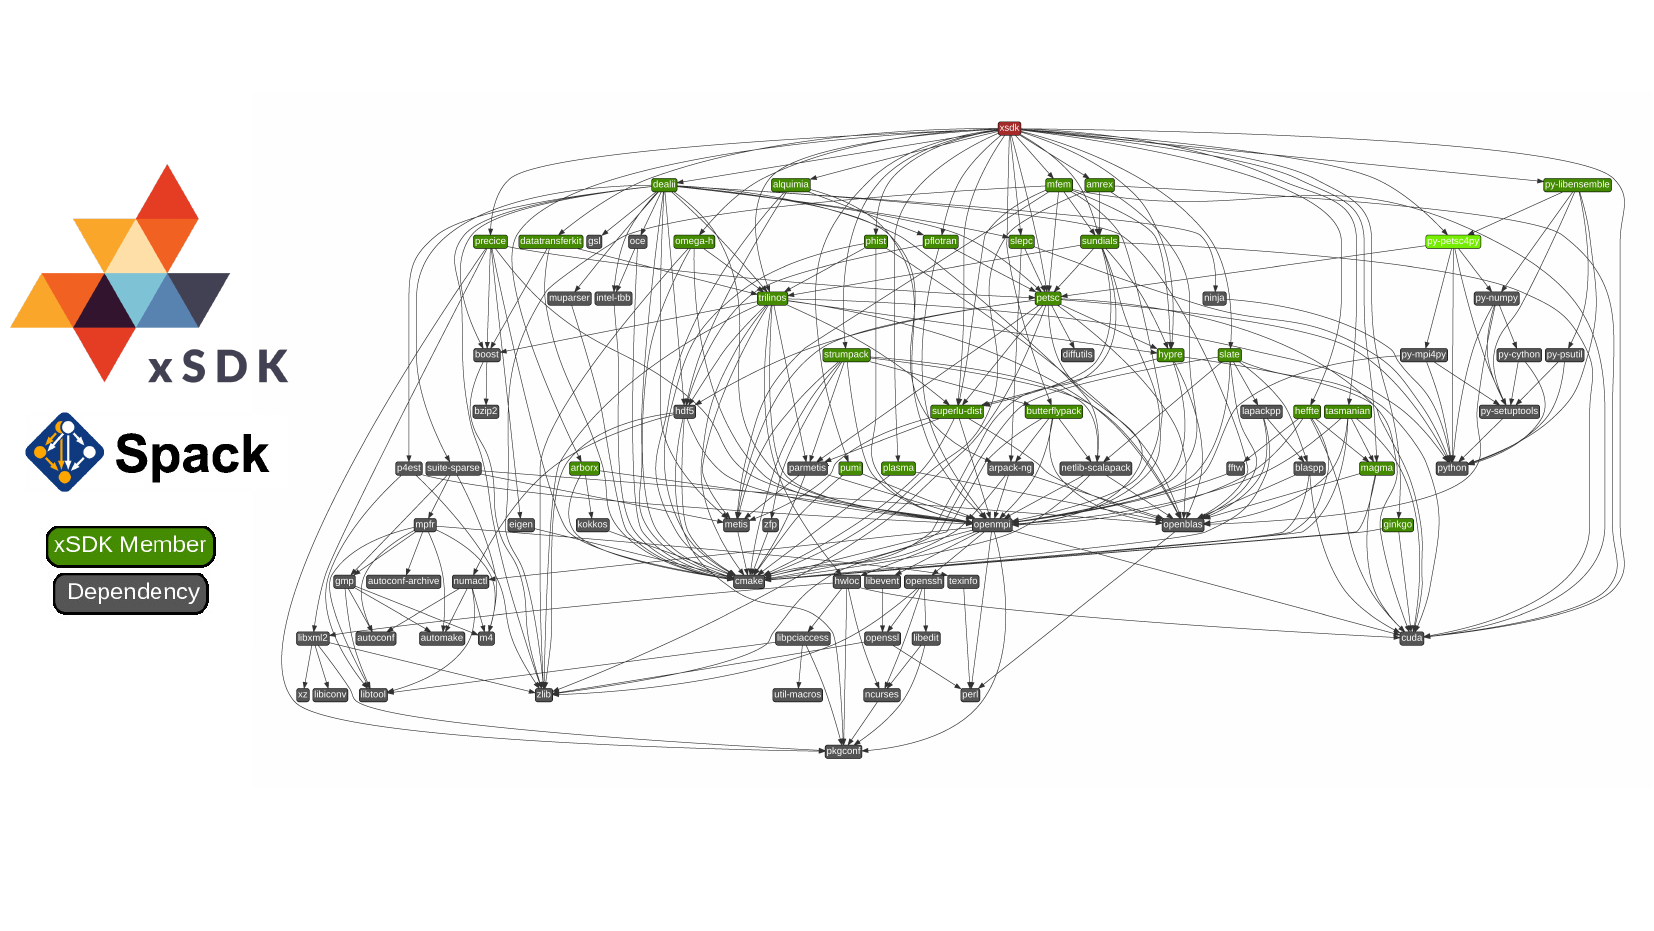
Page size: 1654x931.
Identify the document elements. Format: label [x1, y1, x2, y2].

picture [7, 92, 1654, 788]
